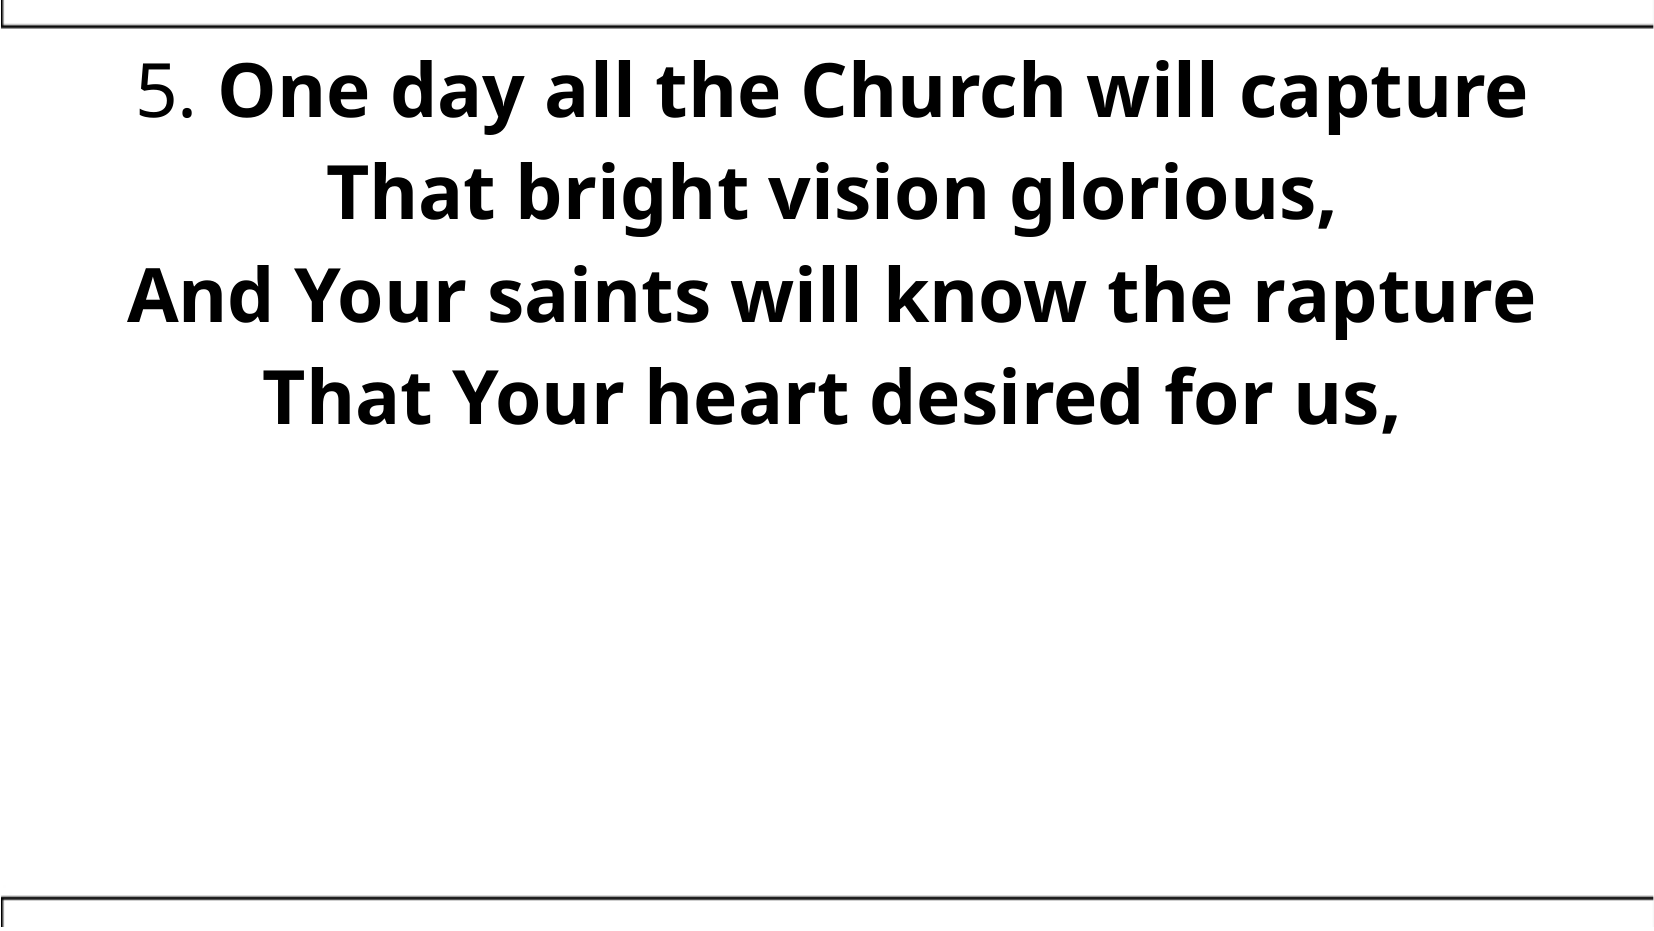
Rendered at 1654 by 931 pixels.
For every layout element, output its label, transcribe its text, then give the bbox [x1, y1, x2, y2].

picture [1, 0, 1654, 927]
text_box 5. One day all the Church will capture That bright vision glorious, And Your saints will know the rapture That Your heart desired for us, [60, 30, 1606, 466]
